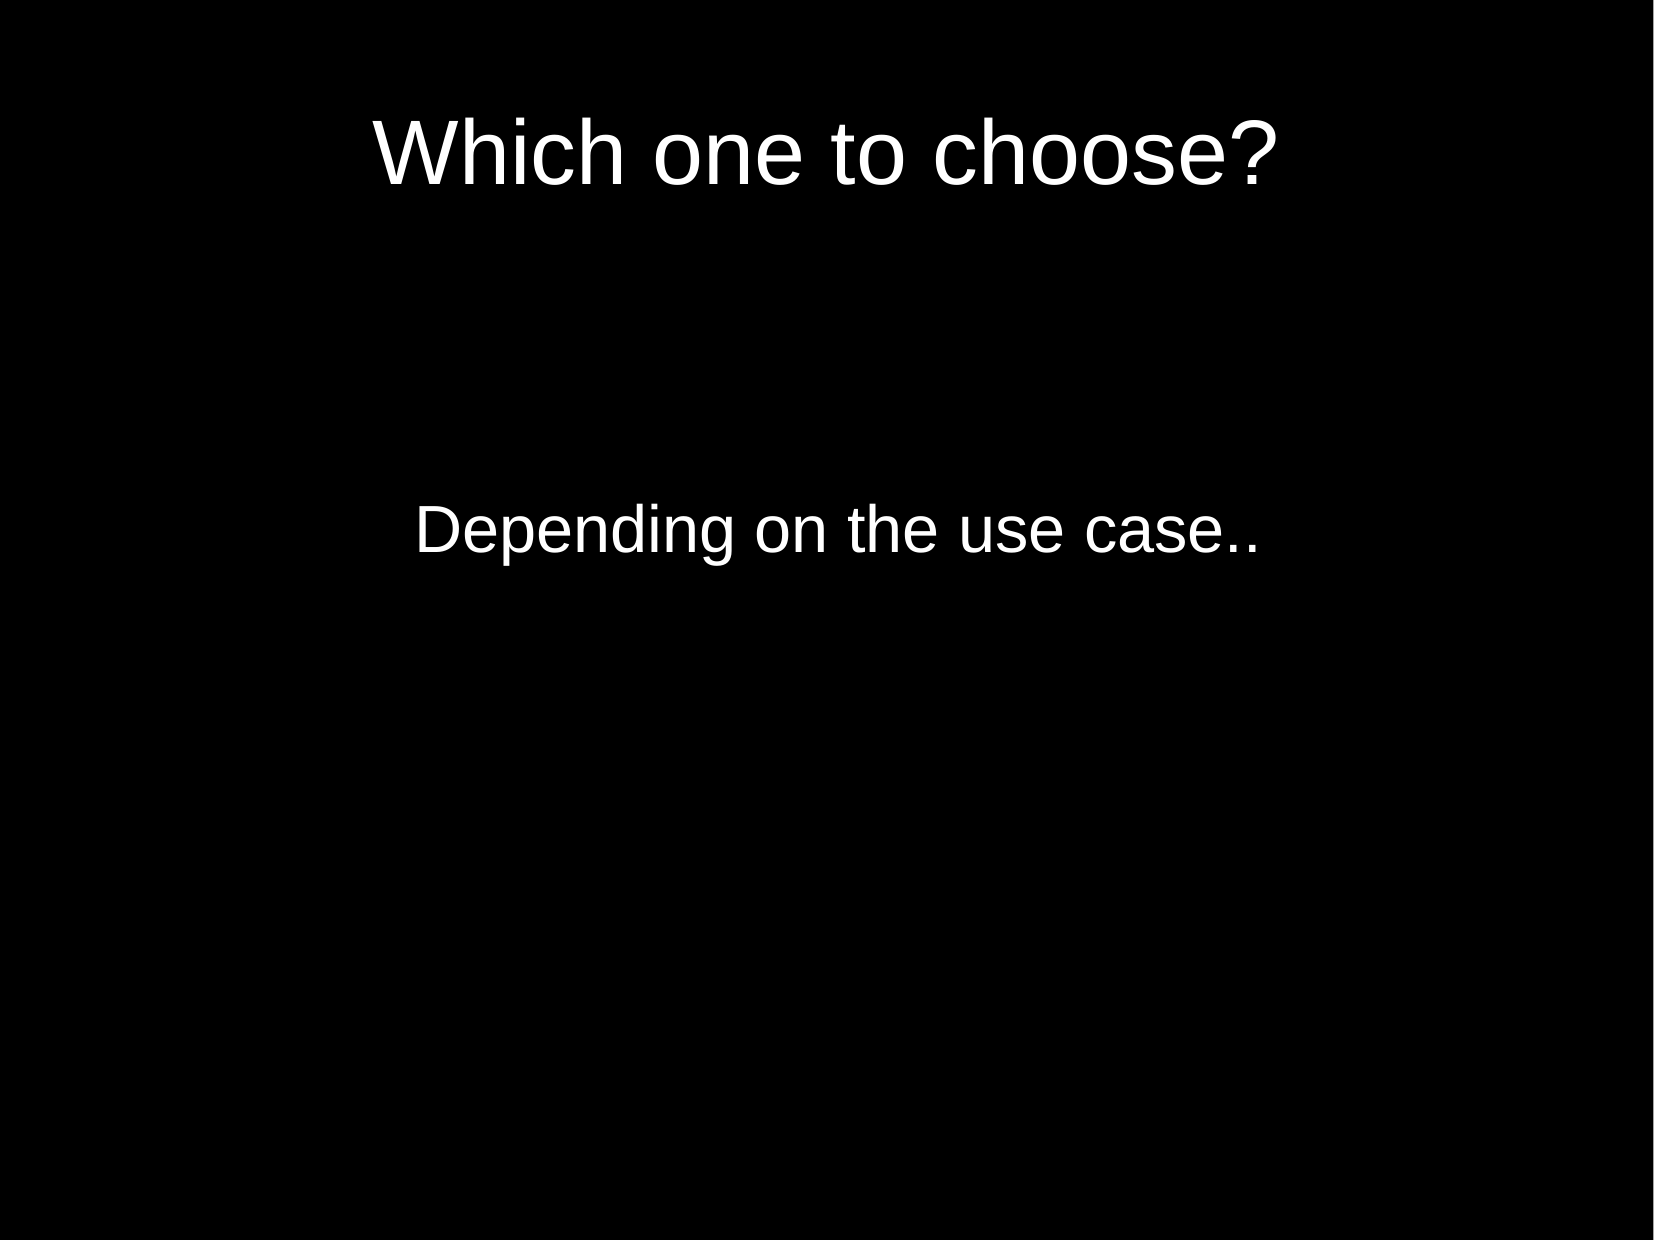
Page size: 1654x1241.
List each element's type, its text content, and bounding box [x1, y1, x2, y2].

subtitle Depending on the use case.. [82, 49, 1571, 1010]
